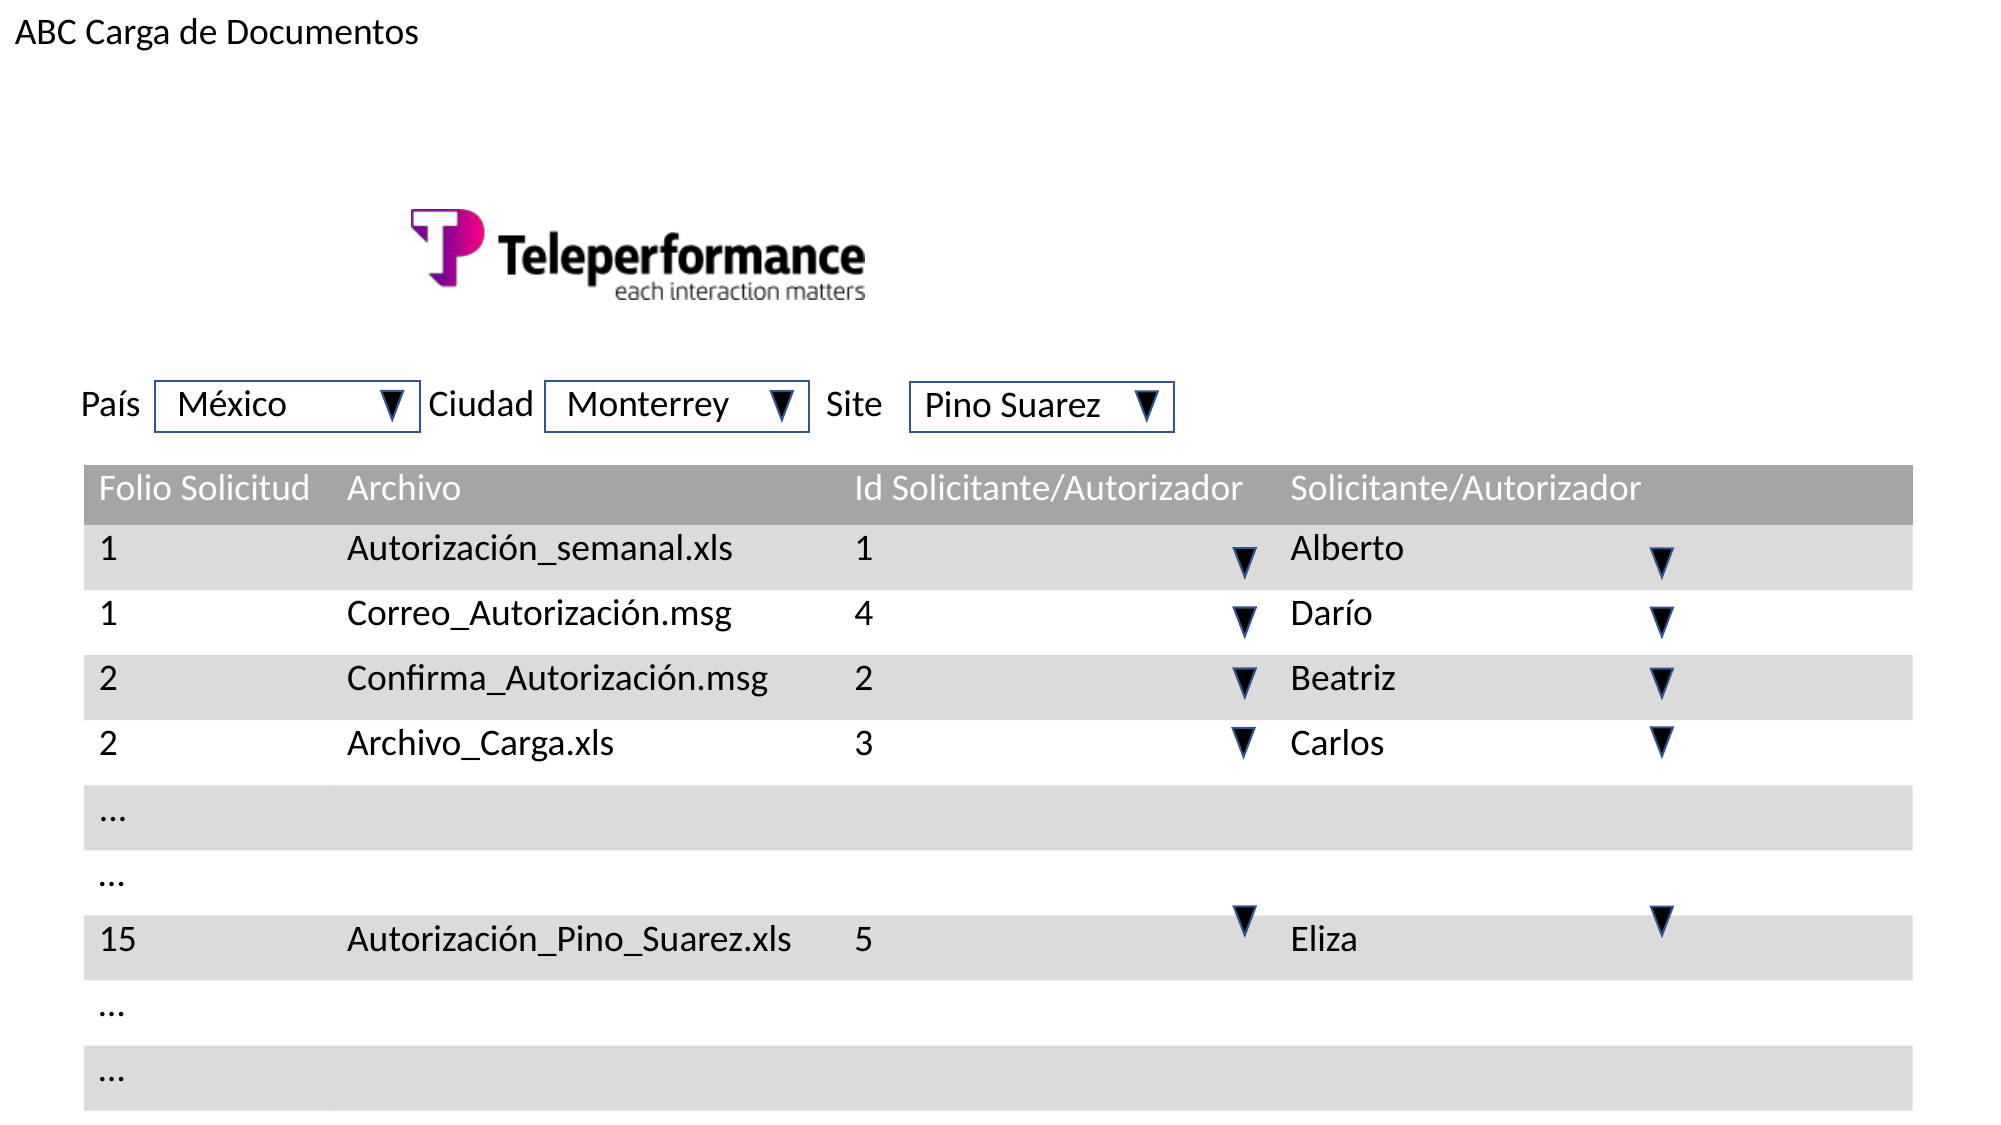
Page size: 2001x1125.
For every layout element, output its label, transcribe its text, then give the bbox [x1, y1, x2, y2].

table_header Solicitante/Autorizador [1276, 465, 1686, 525]
table_cell Alberto [1276, 525, 1686, 590]
table_cell 3 [839, 720, 1276, 785]
text_box [1233, 548, 1256, 577]
table_cell 2 [839, 655, 1276, 720]
text_box Pino Suarez [910, 372, 1118, 432]
table_cell … [84, 1046, 332, 1111]
text_box [1232, 727, 1255, 757]
table_cell ... [84, 785, 332, 850]
table_cell [1686, 655, 1913, 720]
table_cell [839, 1046, 1276, 1111]
table_cell [1686, 785, 1913, 850]
table_header Id Solicitante/Autorizador [839, 465, 1276, 525]
table_cell [839, 850, 1276, 915]
text_box [1650, 906, 1673, 936]
table_cell Archivo_Carga.xls [332, 720, 839, 785]
text_box [1135, 391, 1158, 421]
table_cell Eliza [1276, 915, 1686, 980]
table_cell [332, 980, 839, 1046]
table_cell [332, 1046, 839, 1111]
table_cell Autorización_semanal.xls [332, 525, 839, 590]
table_cell Darío [1276, 590, 1686, 655]
text_box [381, 390, 404, 420]
table_cell [839, 980, 1276, 1046]
table_cell [1276, 1046, 1686, 1111]
table_cell 5 [839, 915, 1276, 980]
text_box País [56, 371, 156, 432]
table_cell [1686, 590, 1913, 655]
text_box [1233, 607, 1256, 637]
text_box Ciudad [410, 371, 550, 432]
table_cell [1686, 720, 1913, 785]
table_cell 1 [84, 525, 332, 590]
table_cell [1276, 785, 1686, 850]
text_box [1650, 668, 1673, 698]
table_cell [839, 785, 1276, 850]
table_header Folio Solicitud [84, 465, 332, 525]
picture [411, 209, 865, 300]
text_box [1650, 607, 1673, 637]
text_box [1650, 548, 1673, 578]
table_cell [1276, 980, 1686, 1046]
text_box [1233, 906, 1256, 936]
table_cell … [84, 980, 332, 1046]
table_cell [332, 785, 839, 850]
table_cell [1686, 850, 1913, 915]
text_box [1650, 727, 1673, 757]
table_cell [332, 850, 839, 915]
table_cell 1 [84, 590, 332, 655]
text_box [770, 391, 793, 420]
table_cell 4 [839, 590, 1276, 655]
table_cell Correo_Autorización.msg [332, 590, 839, 655]
table_cell 2 [84, 655, 332, 720]
text_box Site [808, 371, 898, 432]
text_box ABC Carga de Documentos [0, 0, 534, 60]
table_cell Carlos [1276, 720, 1686, 785]
text_box [1233, 668, 1256, 698]
table_cell [1686, 1046, 1913, 1111]
table_header [1686, 465, 1913, 525]
table_cell Autorización_Pino_Suarez.xls [332, 915, 839, 980]
table_cell [1686, 915, 1913, 980]
table_cell [1686, 980, 1913, 1046]
text_box México [162, 371, 364, 432]
table_cell … [84, 850, 332, 915]
table_header Archivo [332, 465, 839, 525]
table_cell [1276, 850, 1686, 915]
table_cell Confirma_Autorización.msg [332, 655, 839, 720]
table_cell Beatriz [1276, 655, 1686, 720]
table_cell 1 [839, 525, 1276, 590]
text_box Monterrey [551, 371, 753, 432]
table_cell 15 [84, 915, 332, 980]
table_cell 2 [84, 720, 332, 785]
table_cell [1686, 525, 1913, 590]
